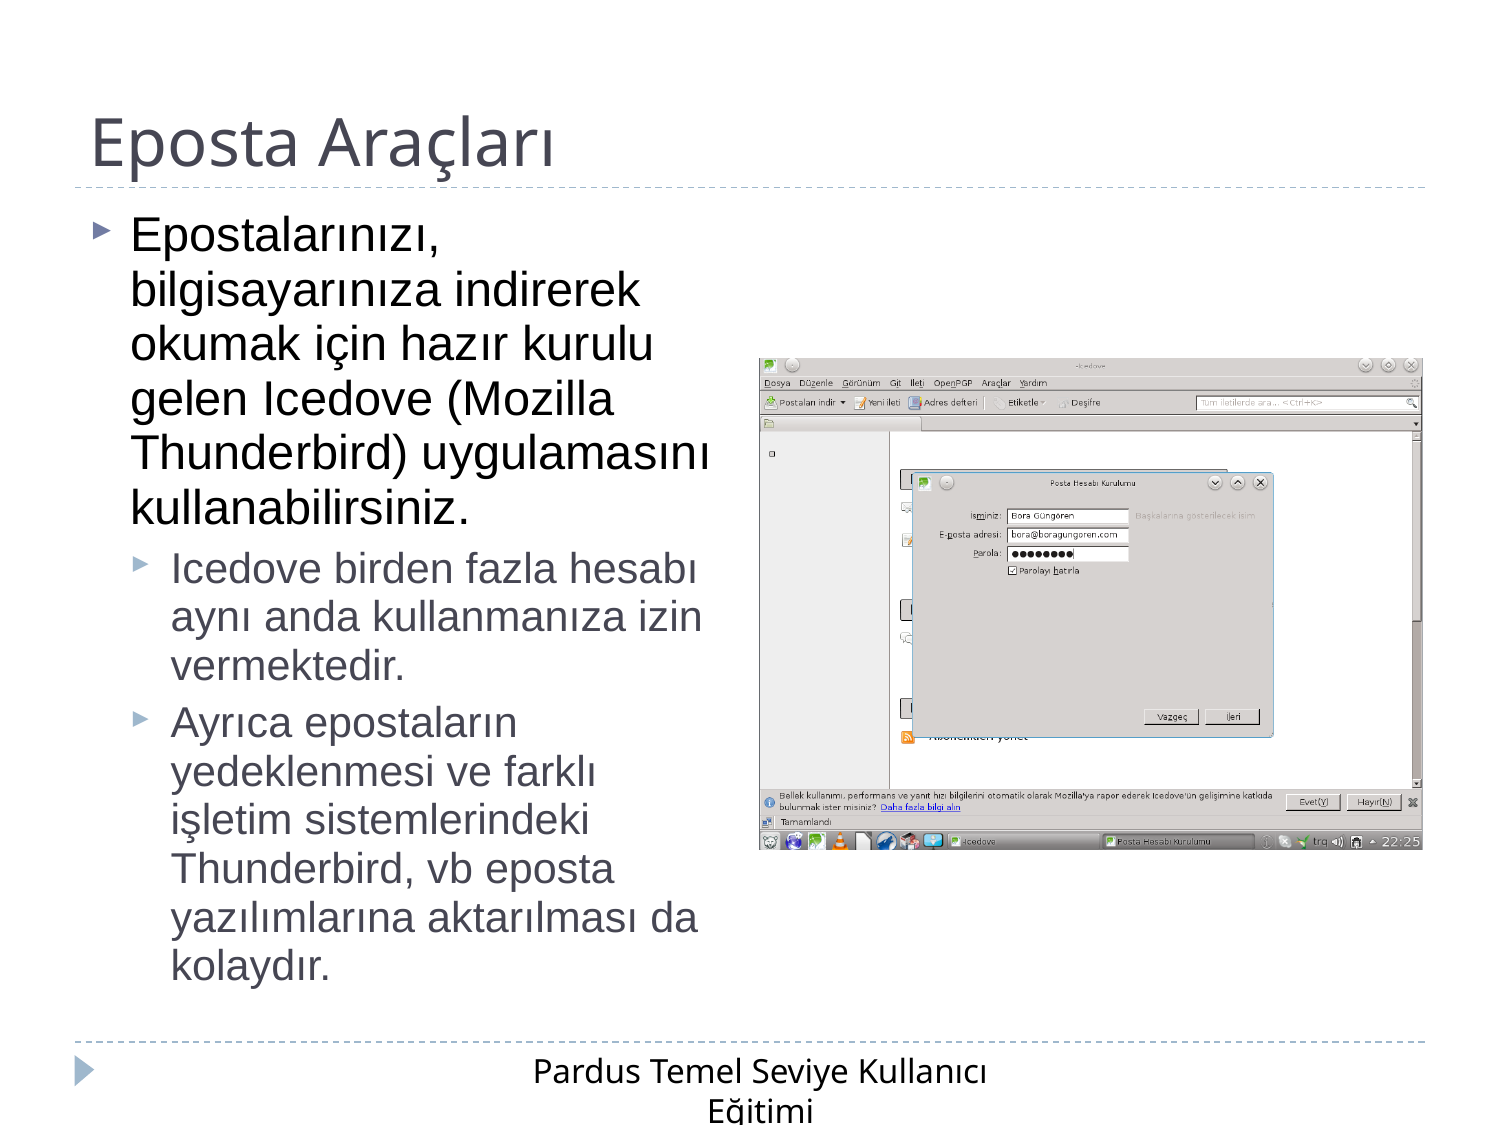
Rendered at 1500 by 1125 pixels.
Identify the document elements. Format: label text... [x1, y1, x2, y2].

list Epostalarınızı, bilgisayarınıza indirerek okumak için hazır kurulu gelen Icedove (Mozilla Thunderbird) uygulamasını kullanabilirsiniz. Icedove birden fazla hesabı aynı anda kullanmanıza izin vermektedir. Ayrıca epostaların yedeklenmesi ve farklı işletim sistemlerindeki Thunderbird, vb eposta yazılımlarına aktarılması da kolaydır. [75, 200, 738, 1010]
picture [759, 358, 1423, 850]
title Eposta Araçları [75, 37, 1425, 188]
